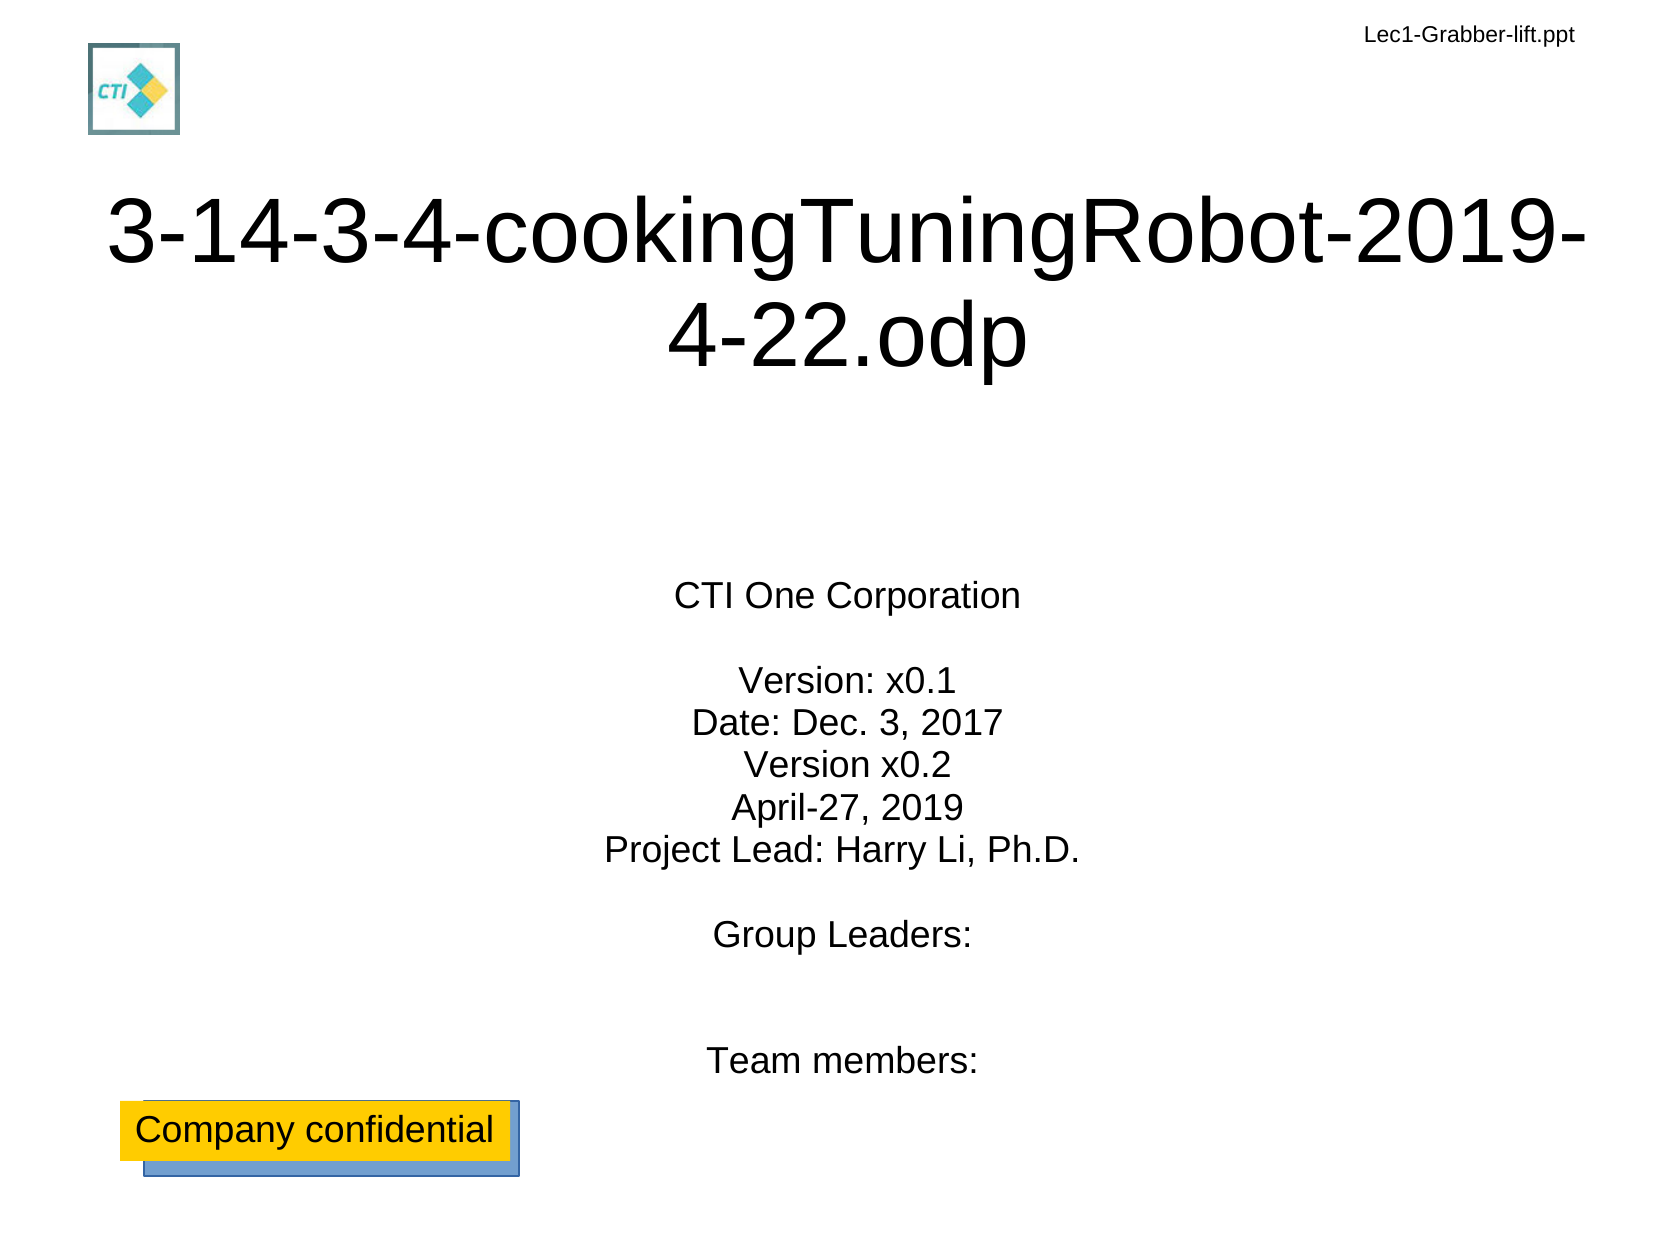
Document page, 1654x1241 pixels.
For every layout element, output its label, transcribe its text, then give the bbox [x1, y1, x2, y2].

text_box CTI One Corporation Version: x0.1 Date: Dec. 3, 2017 Version x0.2 April-27, 2019 Project Lead: Harry Li, Ph.D. Group Leaders: Team members: [315, 567, 1381, 1093]
picture [88, 43, 180, 135]
title 3-14-3-4-cookingTuningRobot-2019-4-22.odp [104, 176, 1593, 391]
text_box Lec1-Grabber-lift.ppt [1290, 9, 1650, 60]
text_box [144, 1100, 520, 1176]
text_box Company confidential [120, 1100, 511, 1161]
